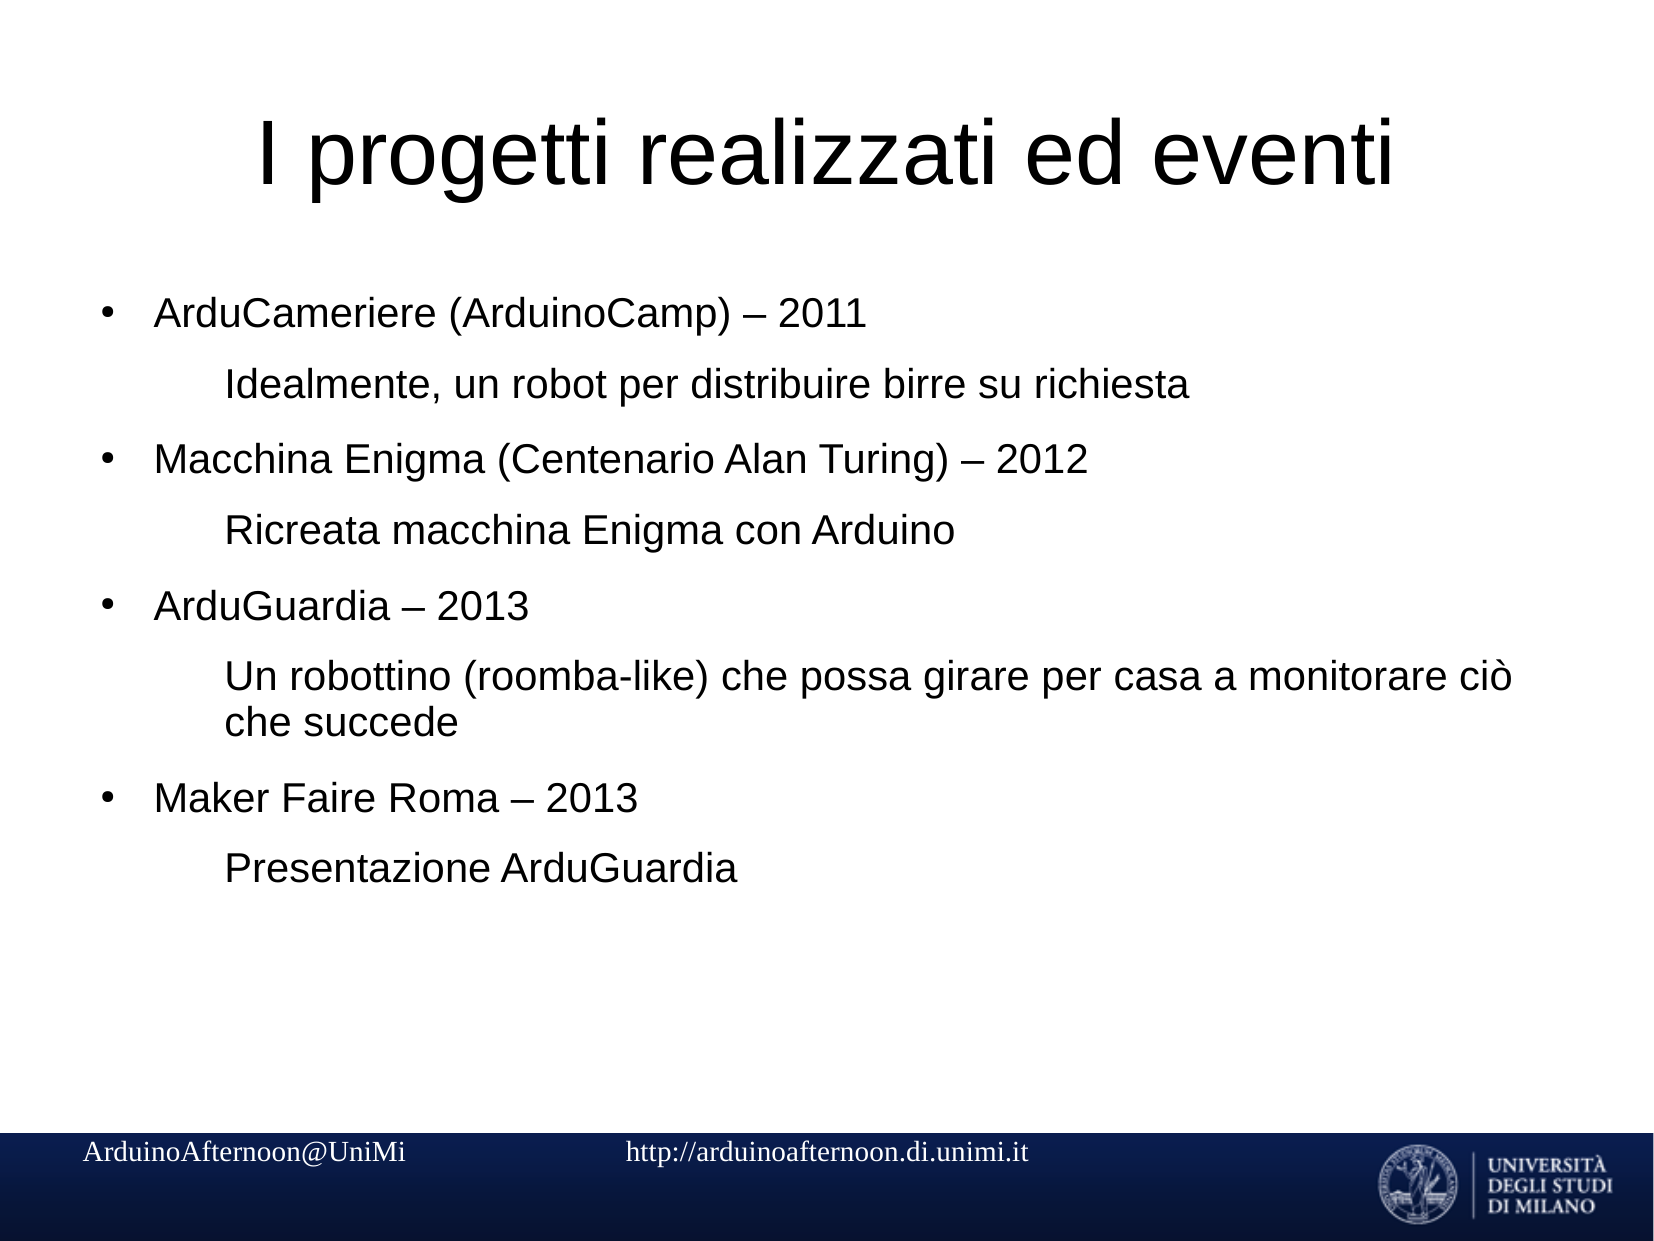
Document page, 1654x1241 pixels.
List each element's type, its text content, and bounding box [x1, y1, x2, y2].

title I progetti realizzati ed eventi [82, 49, 1571, 257]
list ArduCameriere (ArduinoCamp) – 2011 Idealmente, un robot per distribuire birre su richiesta Macchina Enigma (Centenario Alan Turing) – 2012 Ricreata macchina Enigma con Arduino ArduGuardia – 2013 Un robottino (roomba-like) che possa girare per casa a monitorare ciò che succede Maker Faire Roma – 2013 Presentazione ArduGuardia [82, 290, 1571, 1010]
picture [0, 1133, 1654, 1241]
